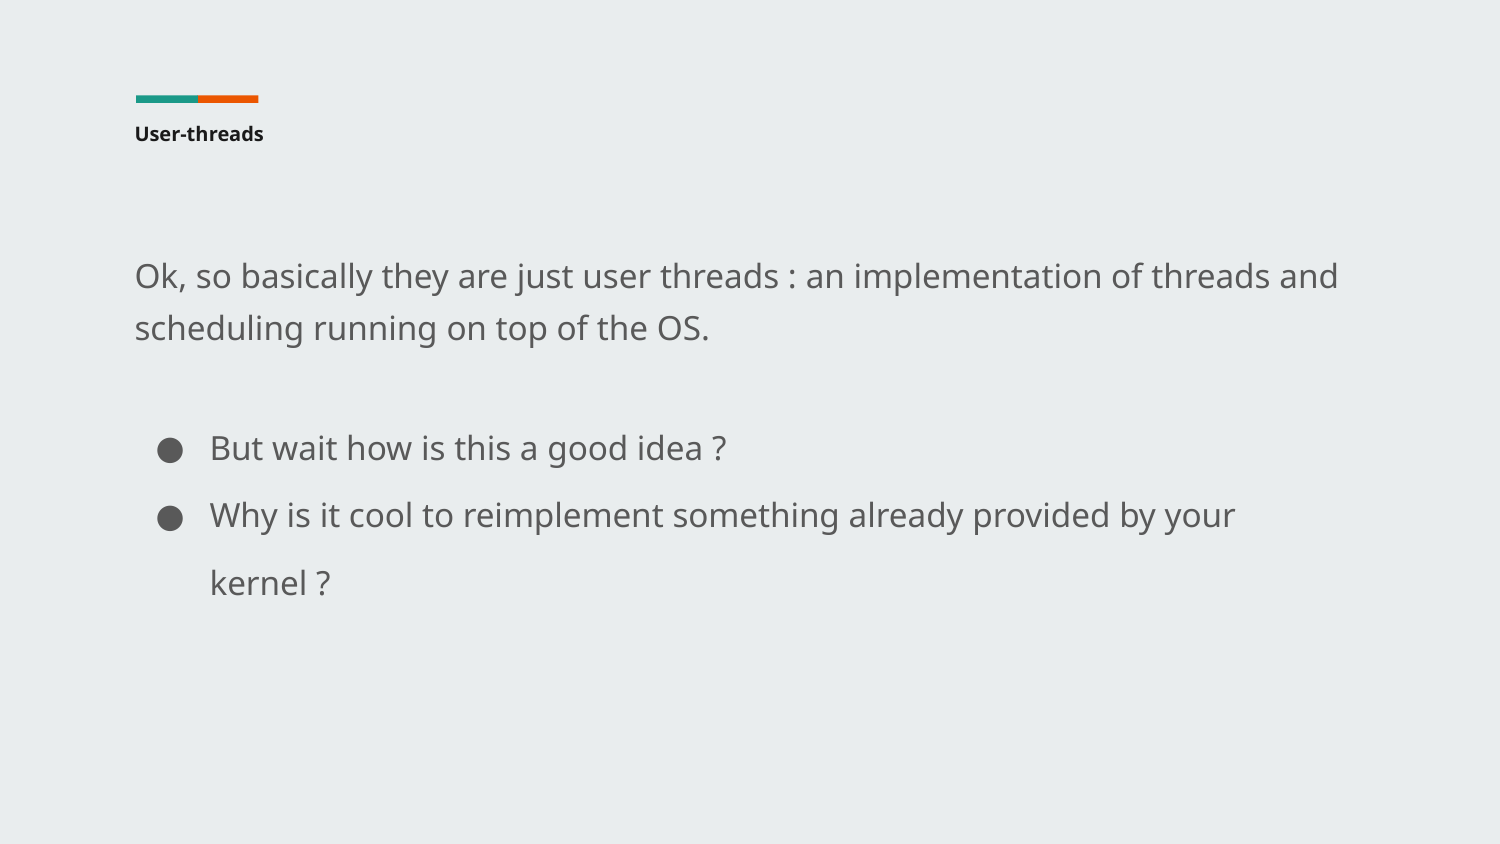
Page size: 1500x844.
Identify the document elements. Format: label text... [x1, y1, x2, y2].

subtitle Ok, so basically they are just user threads : an implementation of threads and scheduling running on top of the OS. But wait how is this a good idea ? Why is it cool to reimplement something already provided by your kernel ? [119, 247, 1381, 668]
title User-threads [119, 104, 1381, 247]
